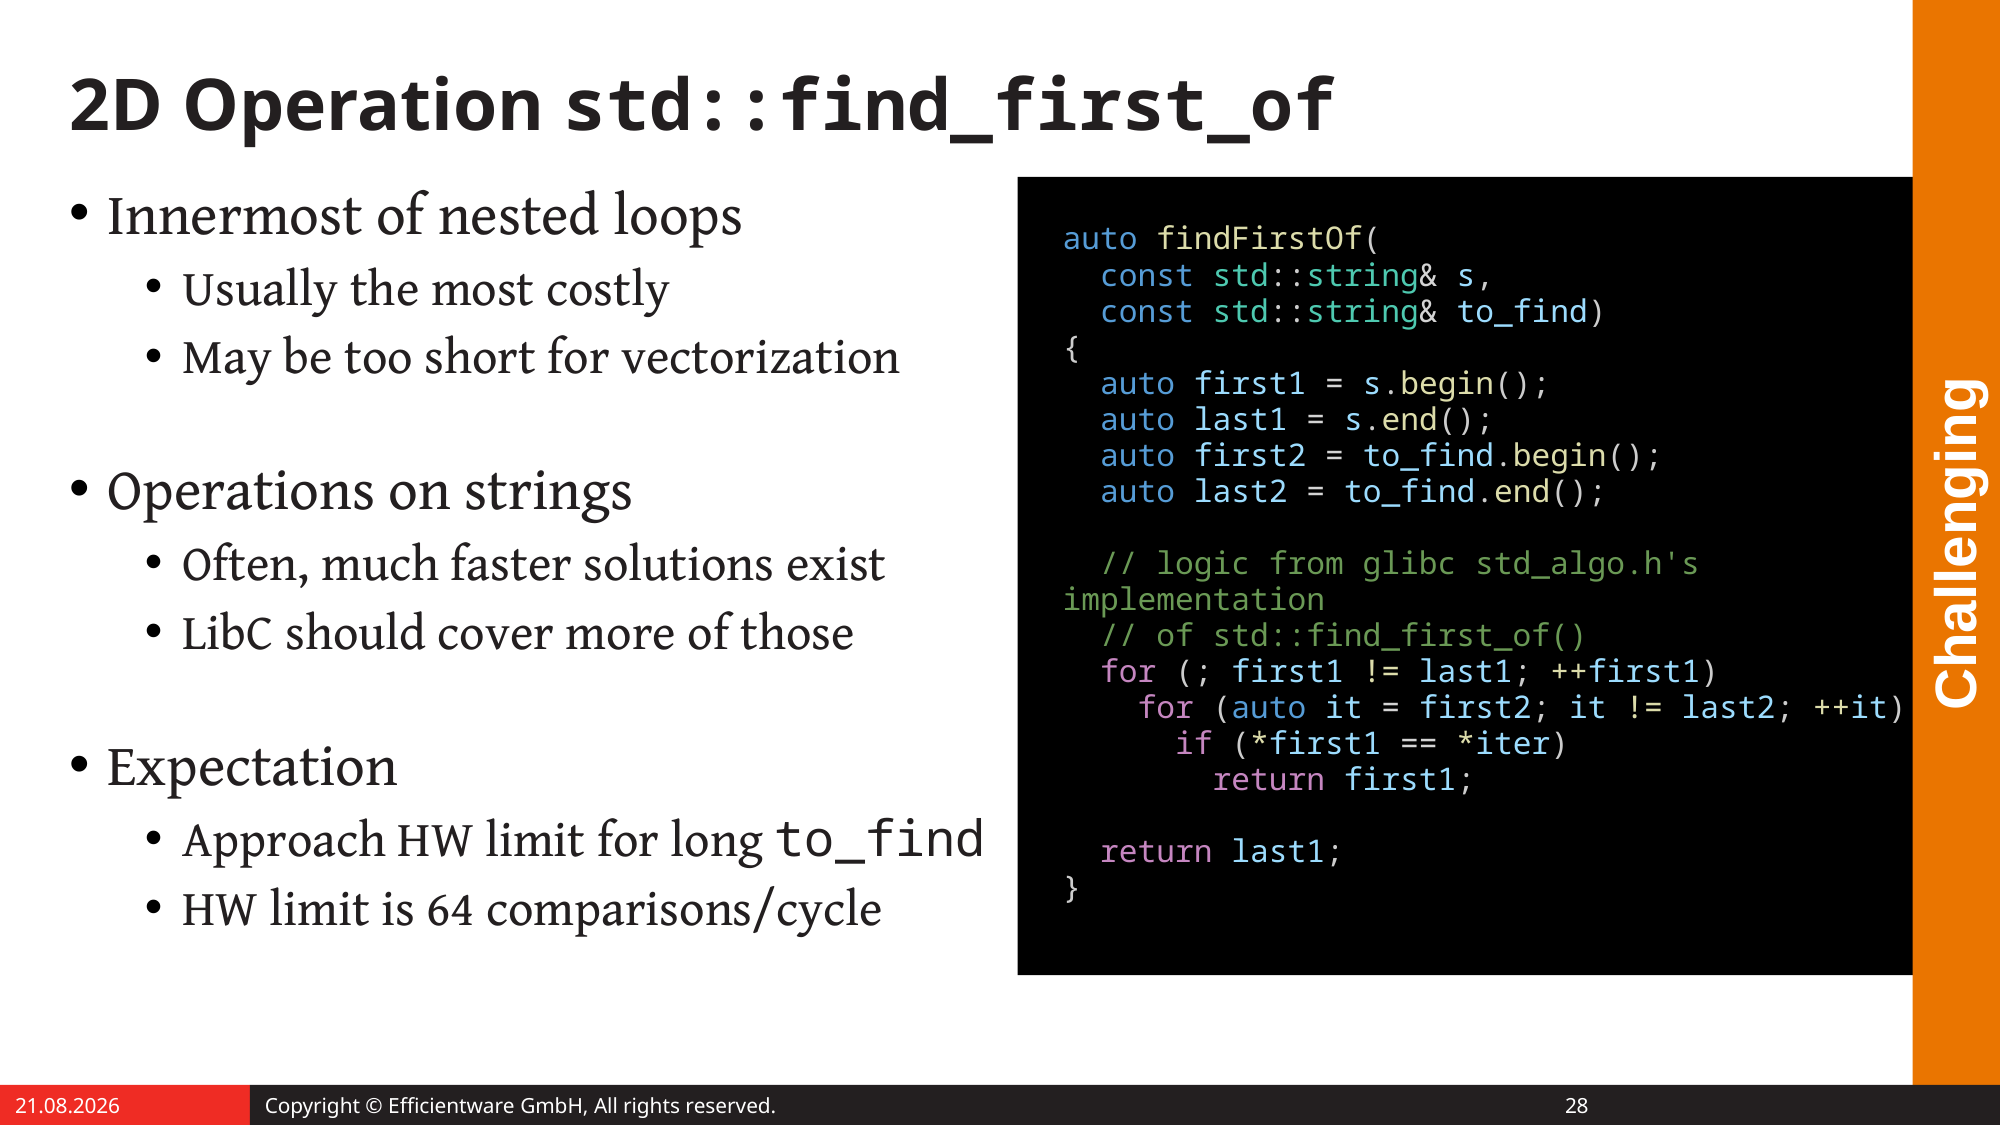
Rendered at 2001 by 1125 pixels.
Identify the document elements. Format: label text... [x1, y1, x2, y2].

slide_number 02.11.2025 [0, 1084, 249, 1125]
list Innermost of nested loops Usually the most costly May be too short for vectorization Operations on strings Often, much faster solutions exist LibC should cover more of those Expectation Approach HW limit for long to_find HW limit is 64 comparisons/cycle [55, 176, 1013, 1063]
title 2D Operation std::find_first_of [55, 52, 1945, 156]
list auto findFirstOf( const std::string& s, const std::string& to_find) { auto first1 = s.begin(); auto last1 = s.end(); auto first2 = to_find.begin(); auto last2 = to_find.end(); // logic from glibc std_algo.h's implementation // of std::find_first_of() for (; first1 != last1; ++first1) for (auto it = first2; it != last2; ++it) if (*first1 == *iter) return first1; return last1; } [1017, 176, 1912, 976]
footer Copyright © Efficientware GmbH, All rights reserved. [249, 1084, 1550, 1125]
text_box Challenging [1912, 0, 2000, 1084]
slide_number <number> [1550, 1084, 2000, 1125]
